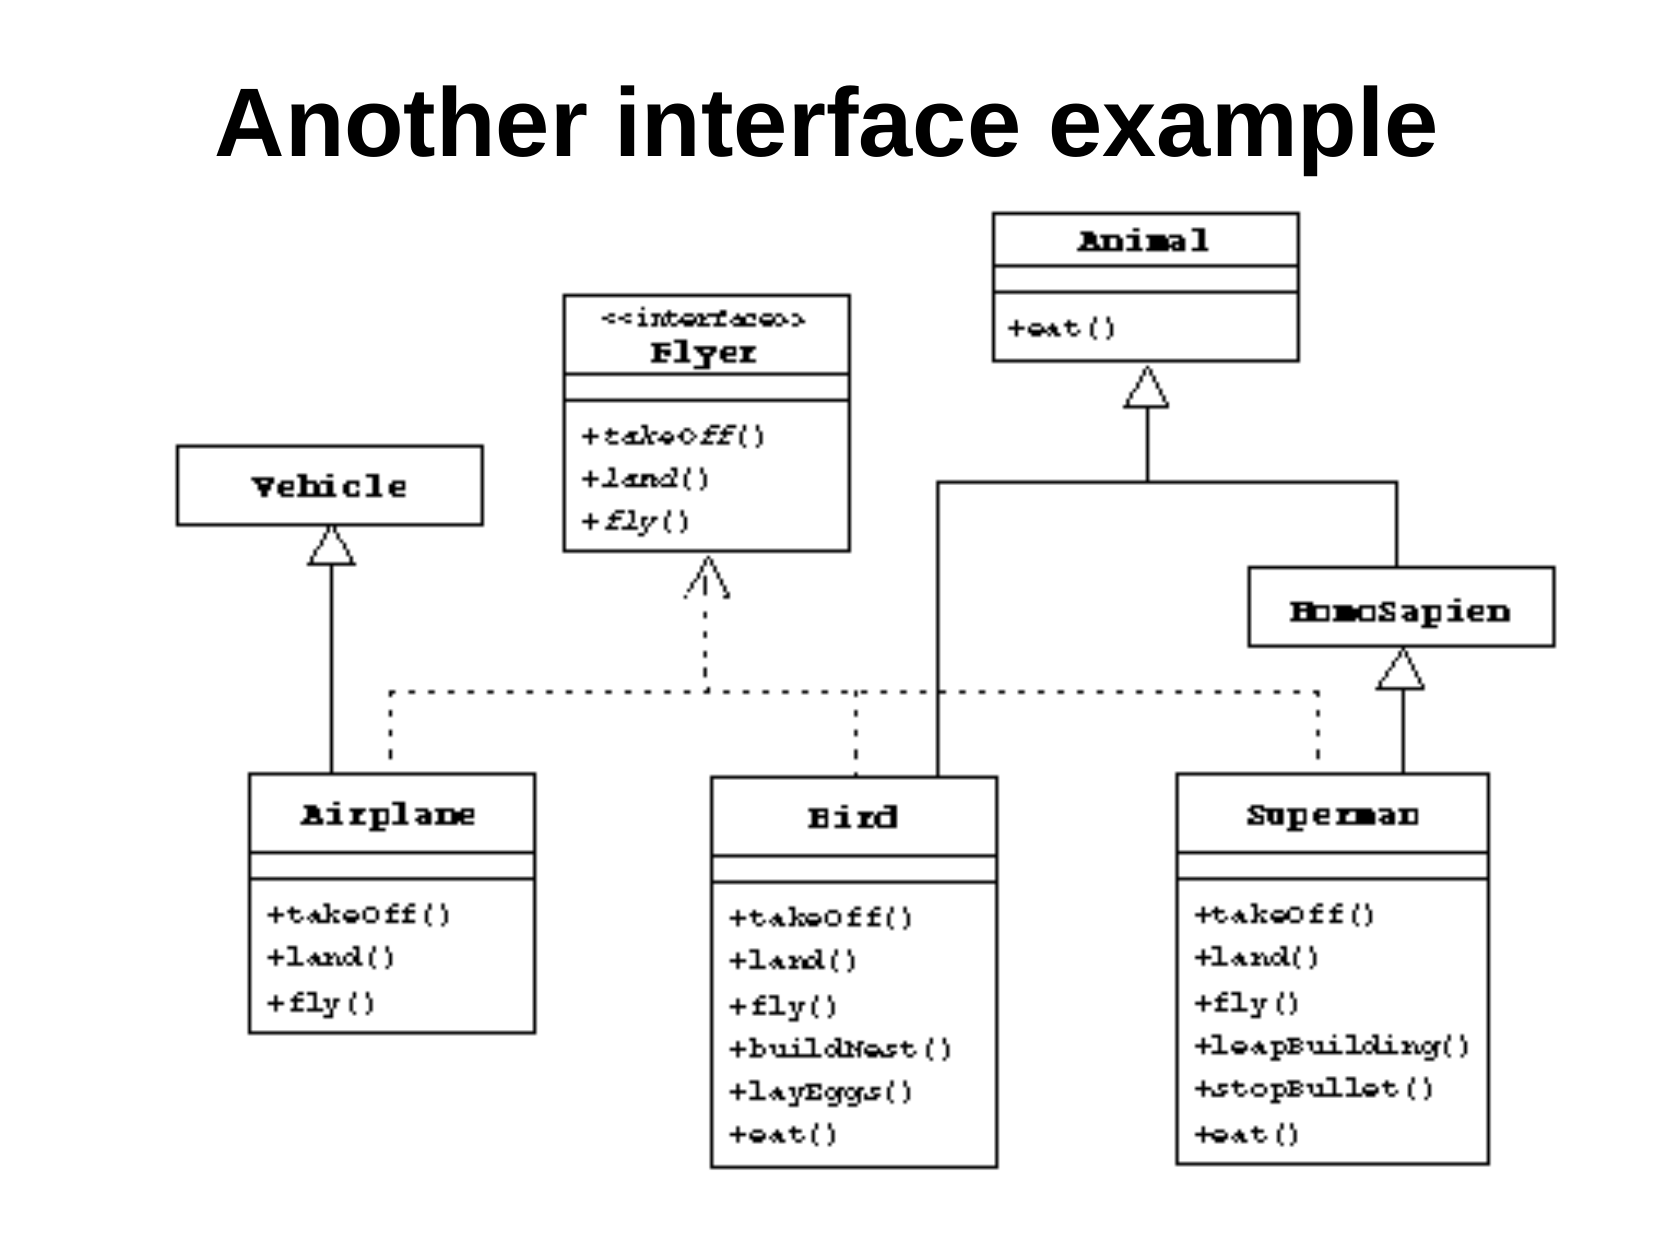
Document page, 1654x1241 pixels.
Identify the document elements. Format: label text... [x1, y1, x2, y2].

title Another interface example [82, 49, 1571, 196]
picture [118, 190, 1583, 1193]
